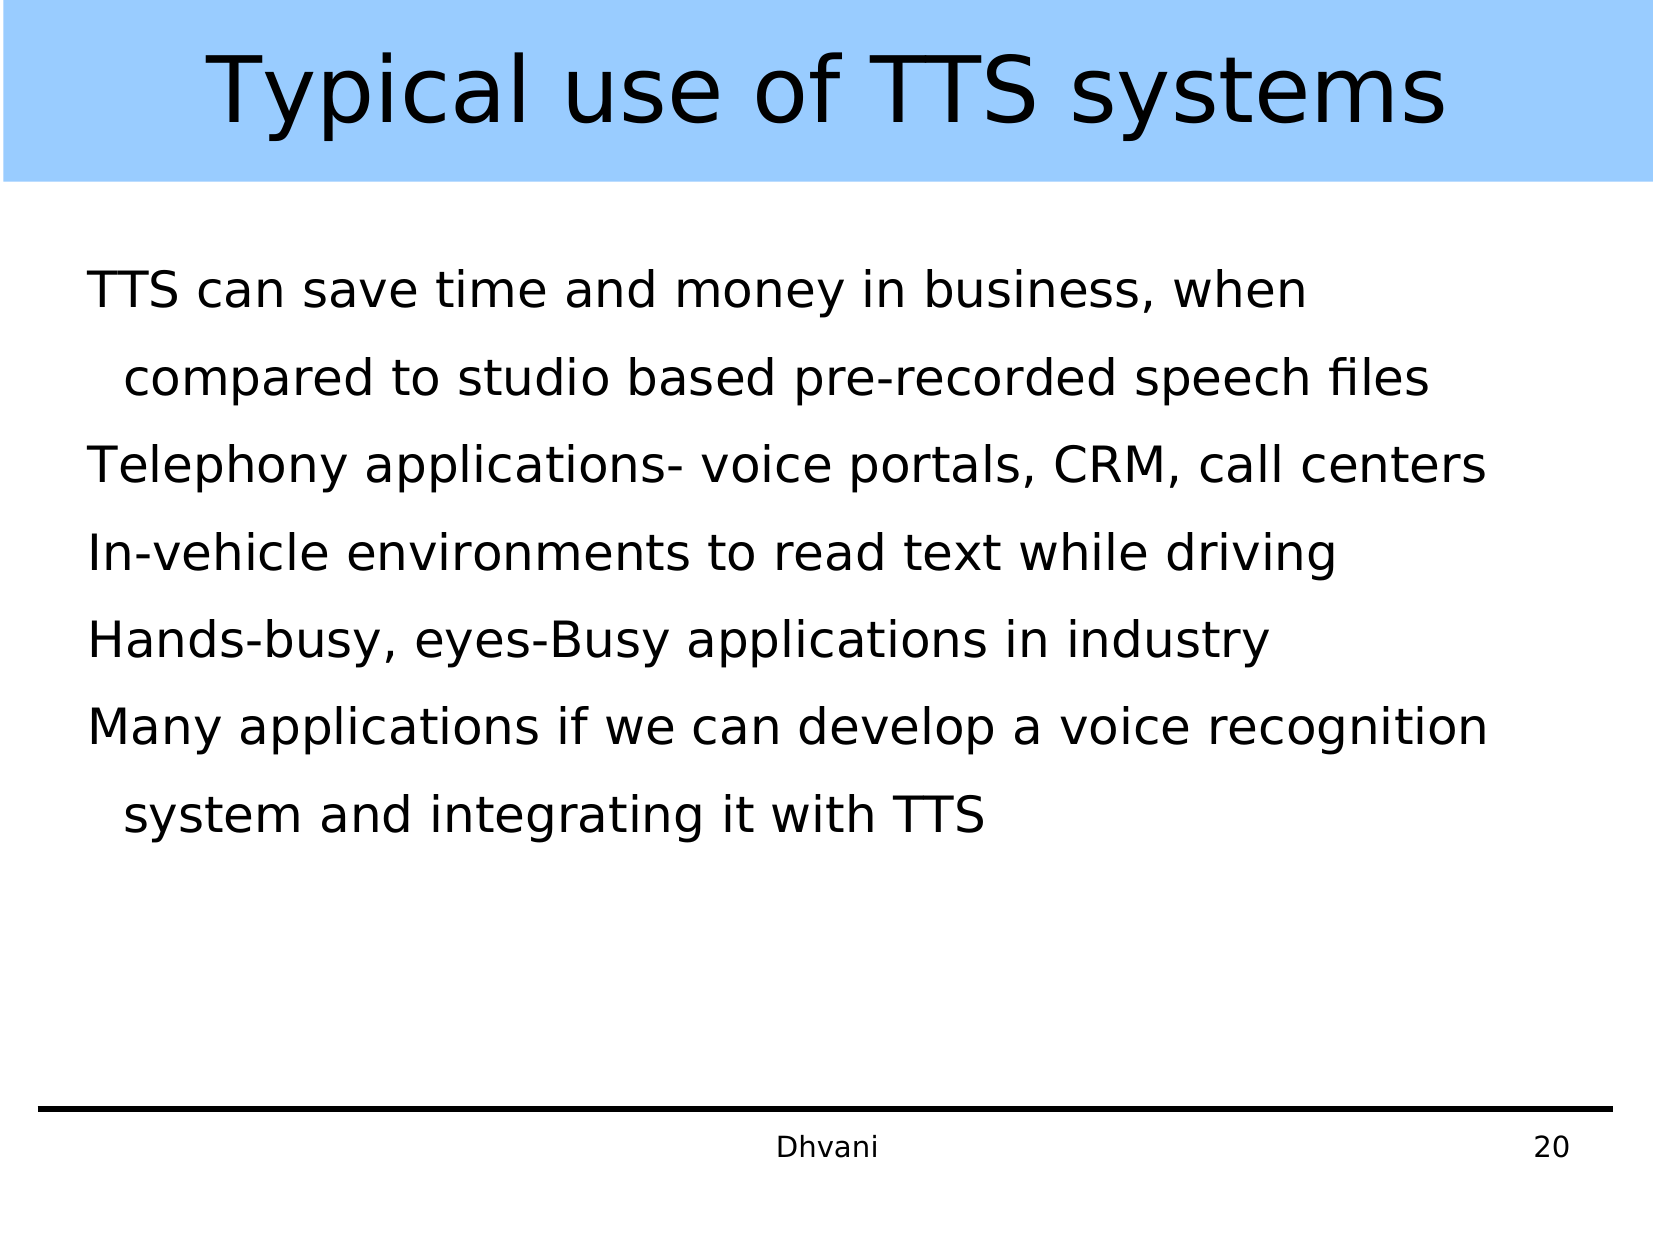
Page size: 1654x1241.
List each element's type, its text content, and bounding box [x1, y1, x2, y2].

title Typical use of TTS systems [3, 0, 1653, 182]
text_box TTS can save time and money in business, when compared to studio based pre-recorded speech files Telephony applications- voice portals, CRM, call centers In-vehicle environments to read text while driving Hands-busy, eyes-Busy applications in industry Many applications if we can develop a voice recognition system and integrating it with TTS [37, 225, 1576, 823]
